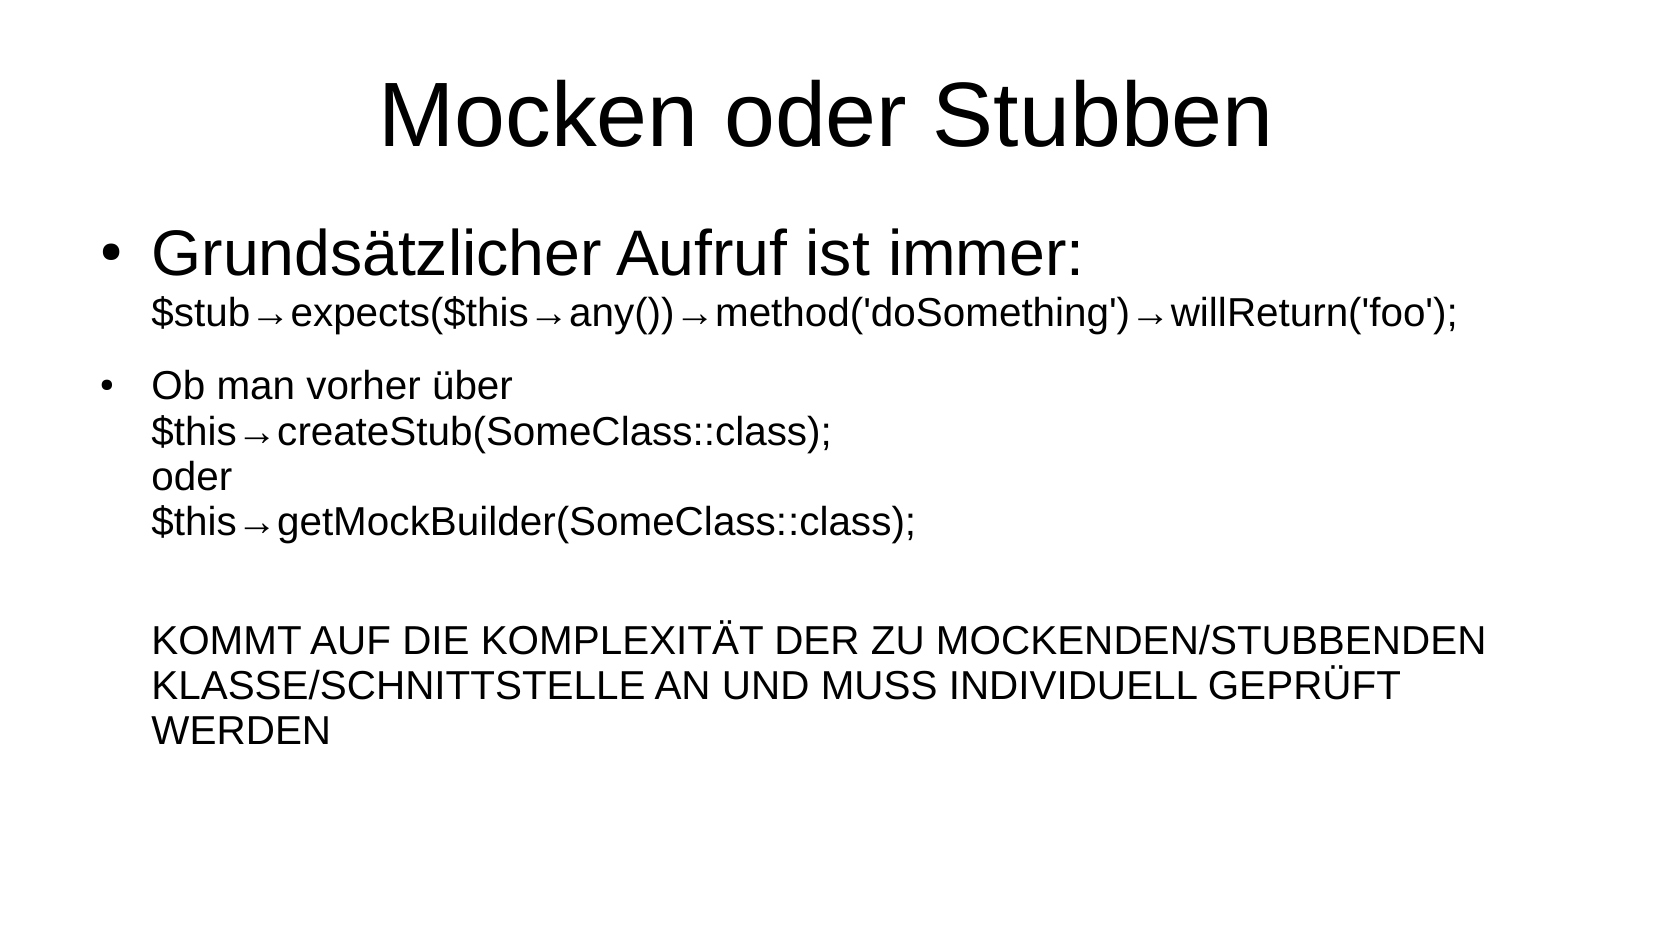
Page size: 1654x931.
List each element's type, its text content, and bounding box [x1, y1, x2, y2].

title Mocken oder Stubben [82, 36, 1571, 193]
list Grundsätzlicher Aufruf ist immer: $stub→expects($this→any())→method('doSomething')→willReturn('foo'); Ob man vorher über $this→createStub(SomeClass::class); oder $this→getMockBuilder(SomeClass::class); KOMMT AUF DIE KOMPLEXITÄT DER ZU MOCKENDEN/STUBBENDEN KLASSE/SCHNITTSTELLE AN UND MUSS INDIVIDUELL GEPRÜFT WERDEN [82, 217, 1571, 757]
